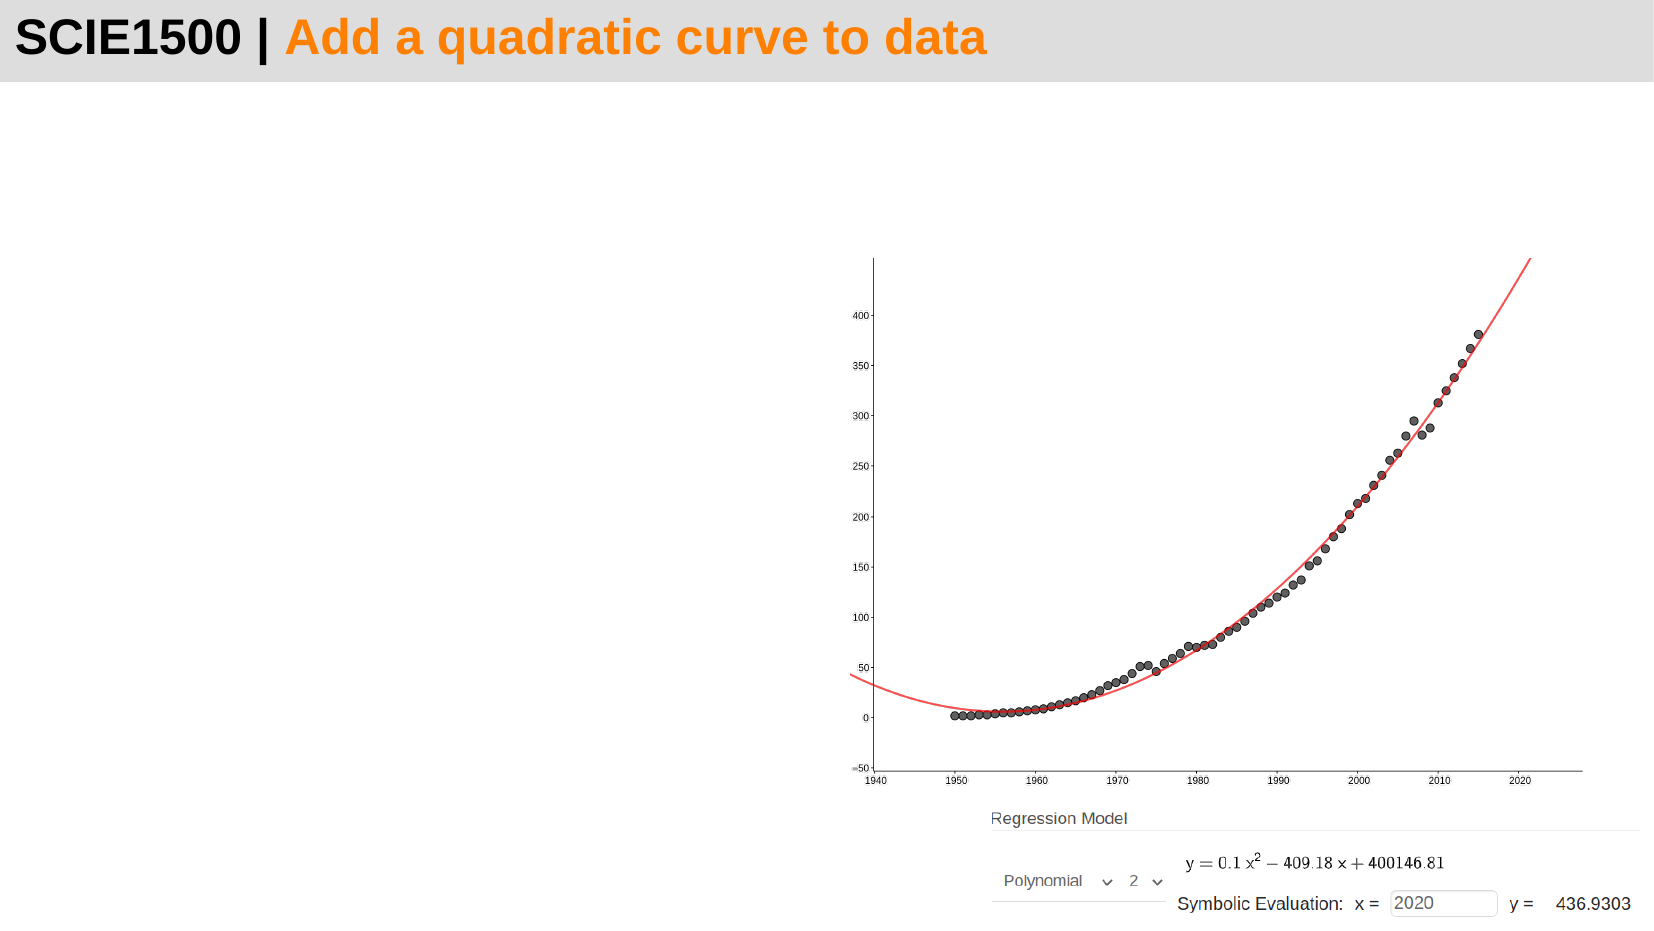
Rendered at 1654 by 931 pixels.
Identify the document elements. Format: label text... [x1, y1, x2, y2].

text_box [0, 0, 1654, 83]
text_box SCIE1500 | Add a quadratic curve to data [0, 2, 1011, 76]
picture [850, 258, 1583, 792]
picture [992, 803, 1641, 922]
